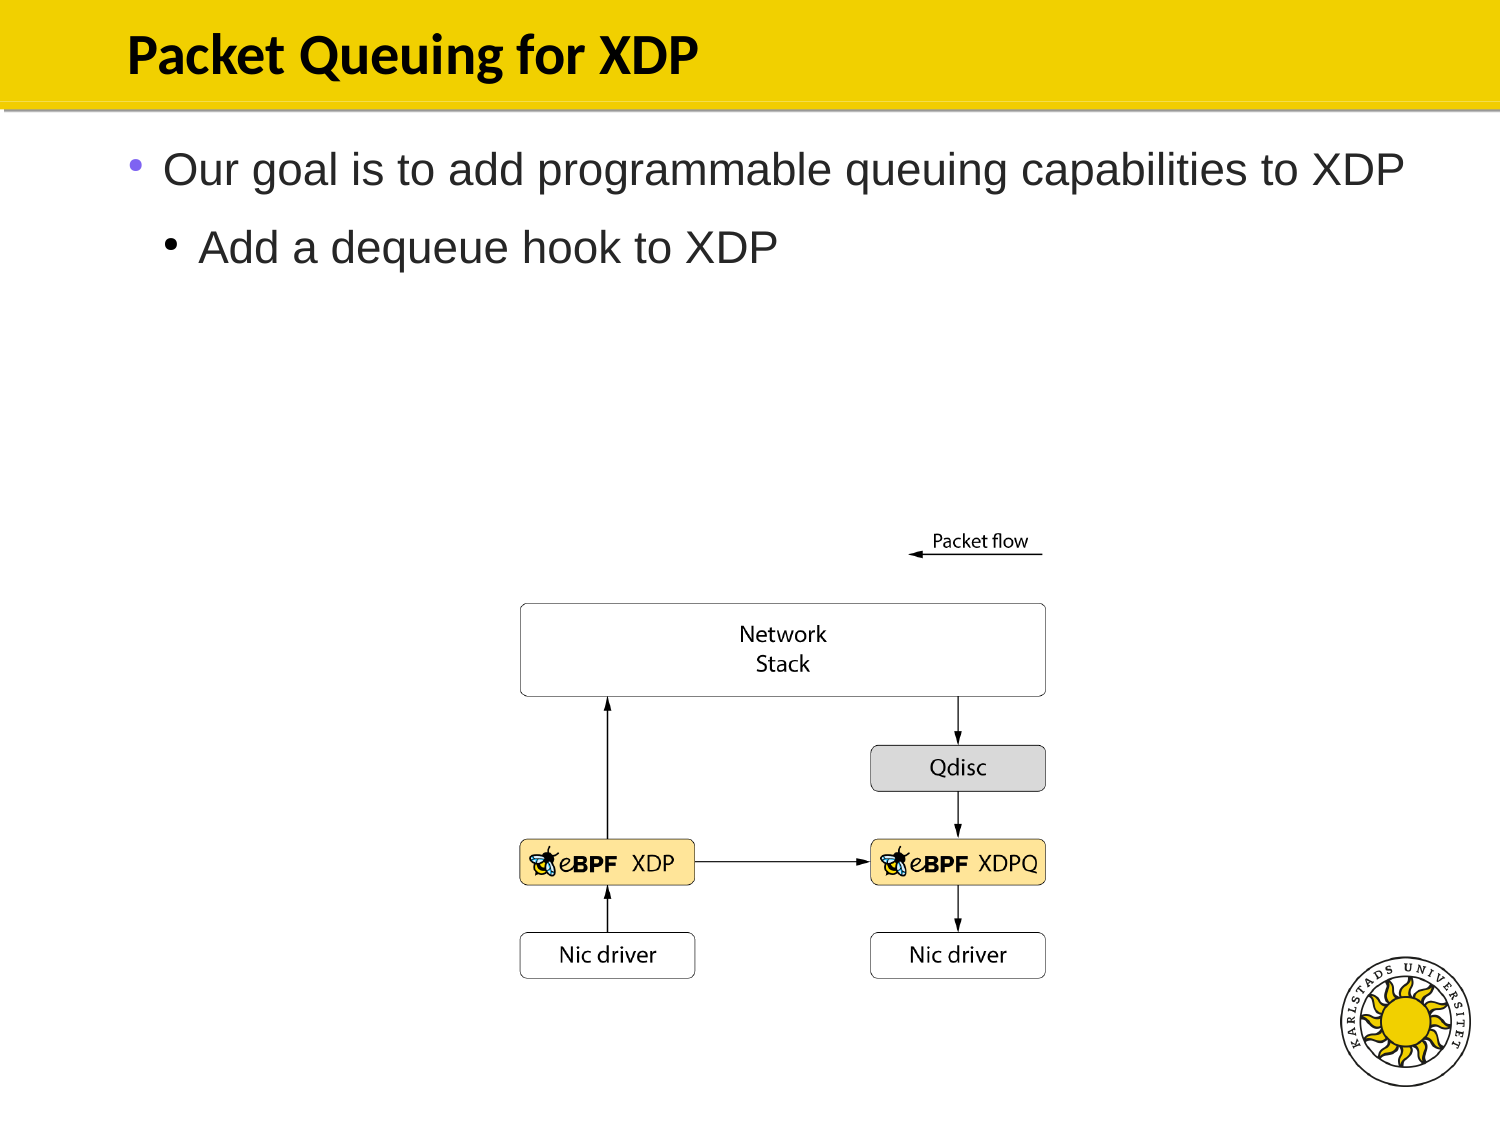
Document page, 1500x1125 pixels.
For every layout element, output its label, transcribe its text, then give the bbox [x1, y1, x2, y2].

list Our goal is to add programmable queuing capabilities to XDP Add a dequeue hook to XDP [112, 66, 1441, 920]
picture [519, 530, 1046, 979]
title Packet Queuing for XDP [112, 0, 1388, 102]
picture [1340, 948, 1471, 1095]
